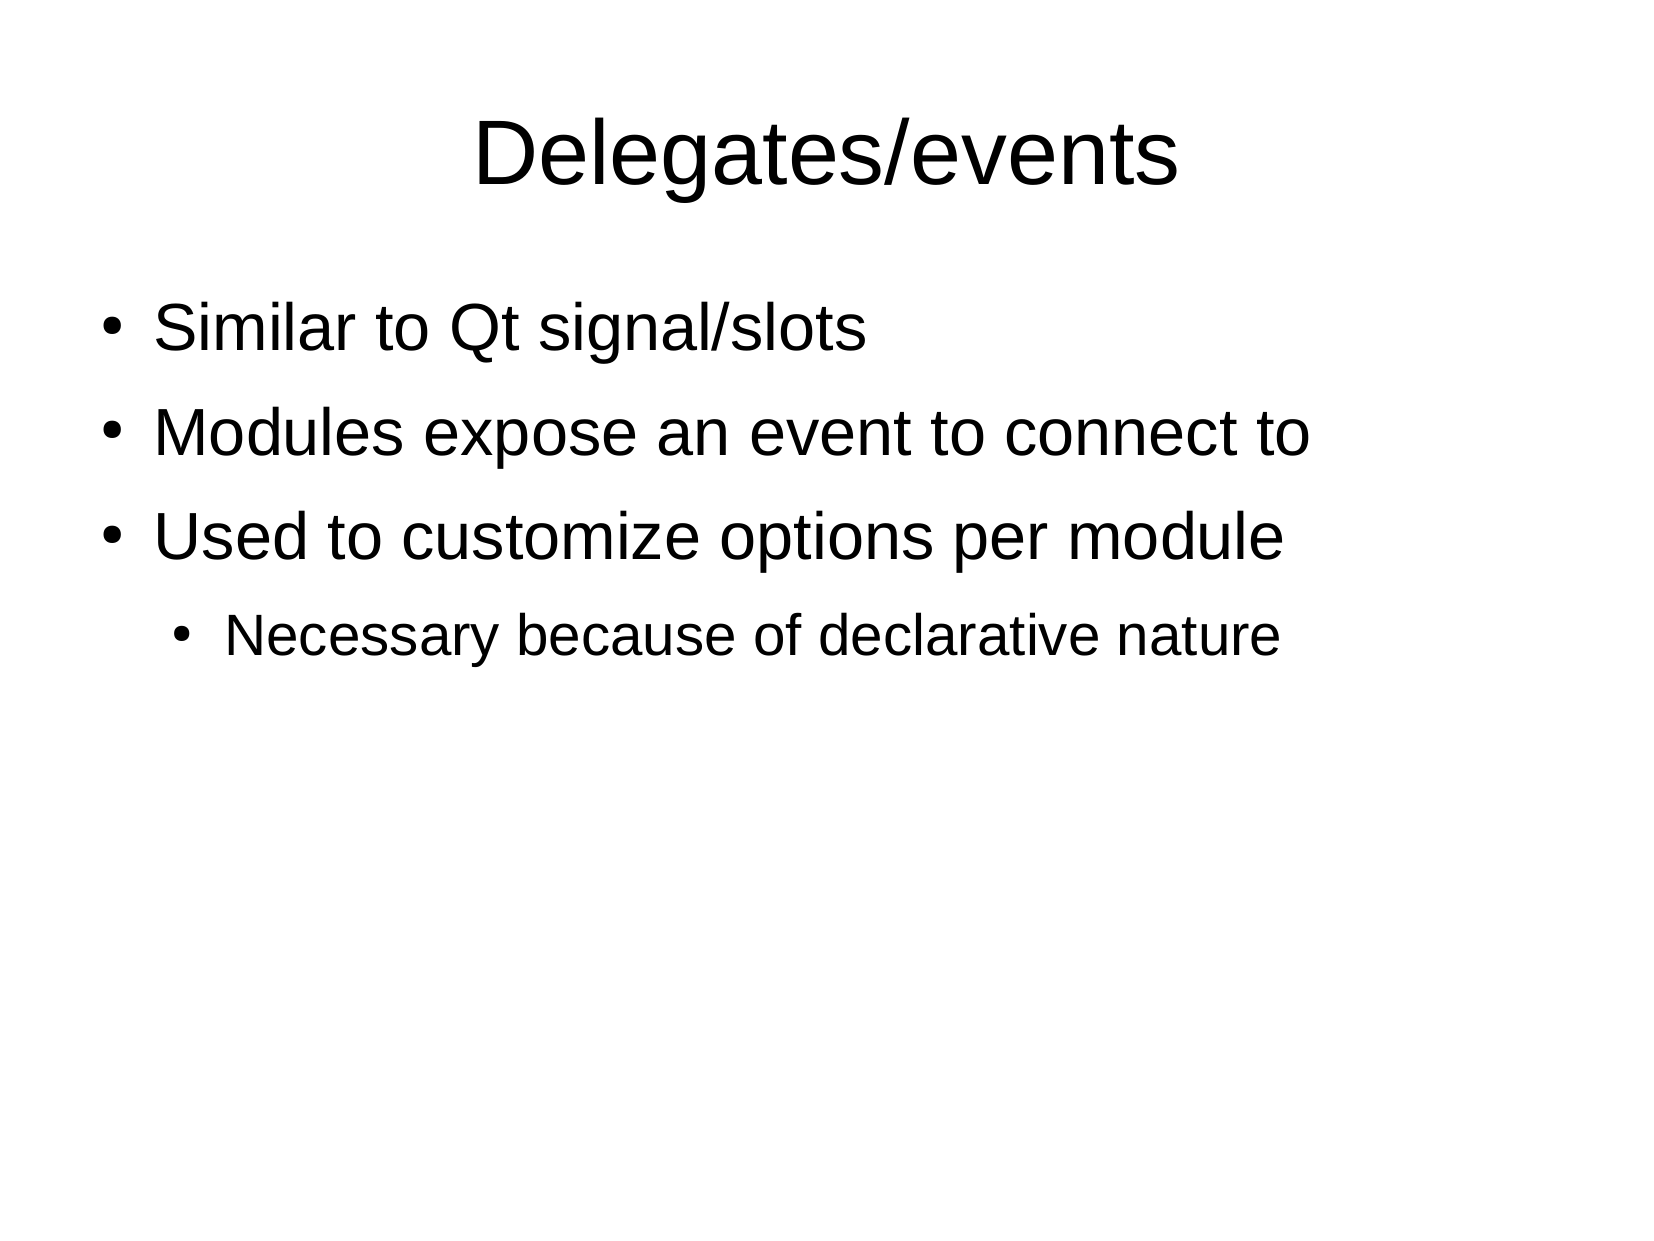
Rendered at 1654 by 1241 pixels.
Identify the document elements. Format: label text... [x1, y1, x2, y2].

list Similar to Qt signal/slots Modules expose an event to connect to Used to customize options per module Necessary because of declarative nature [82, 290, 1571, 1109]
title Delegates/events [82, 49, 1571, 257]
